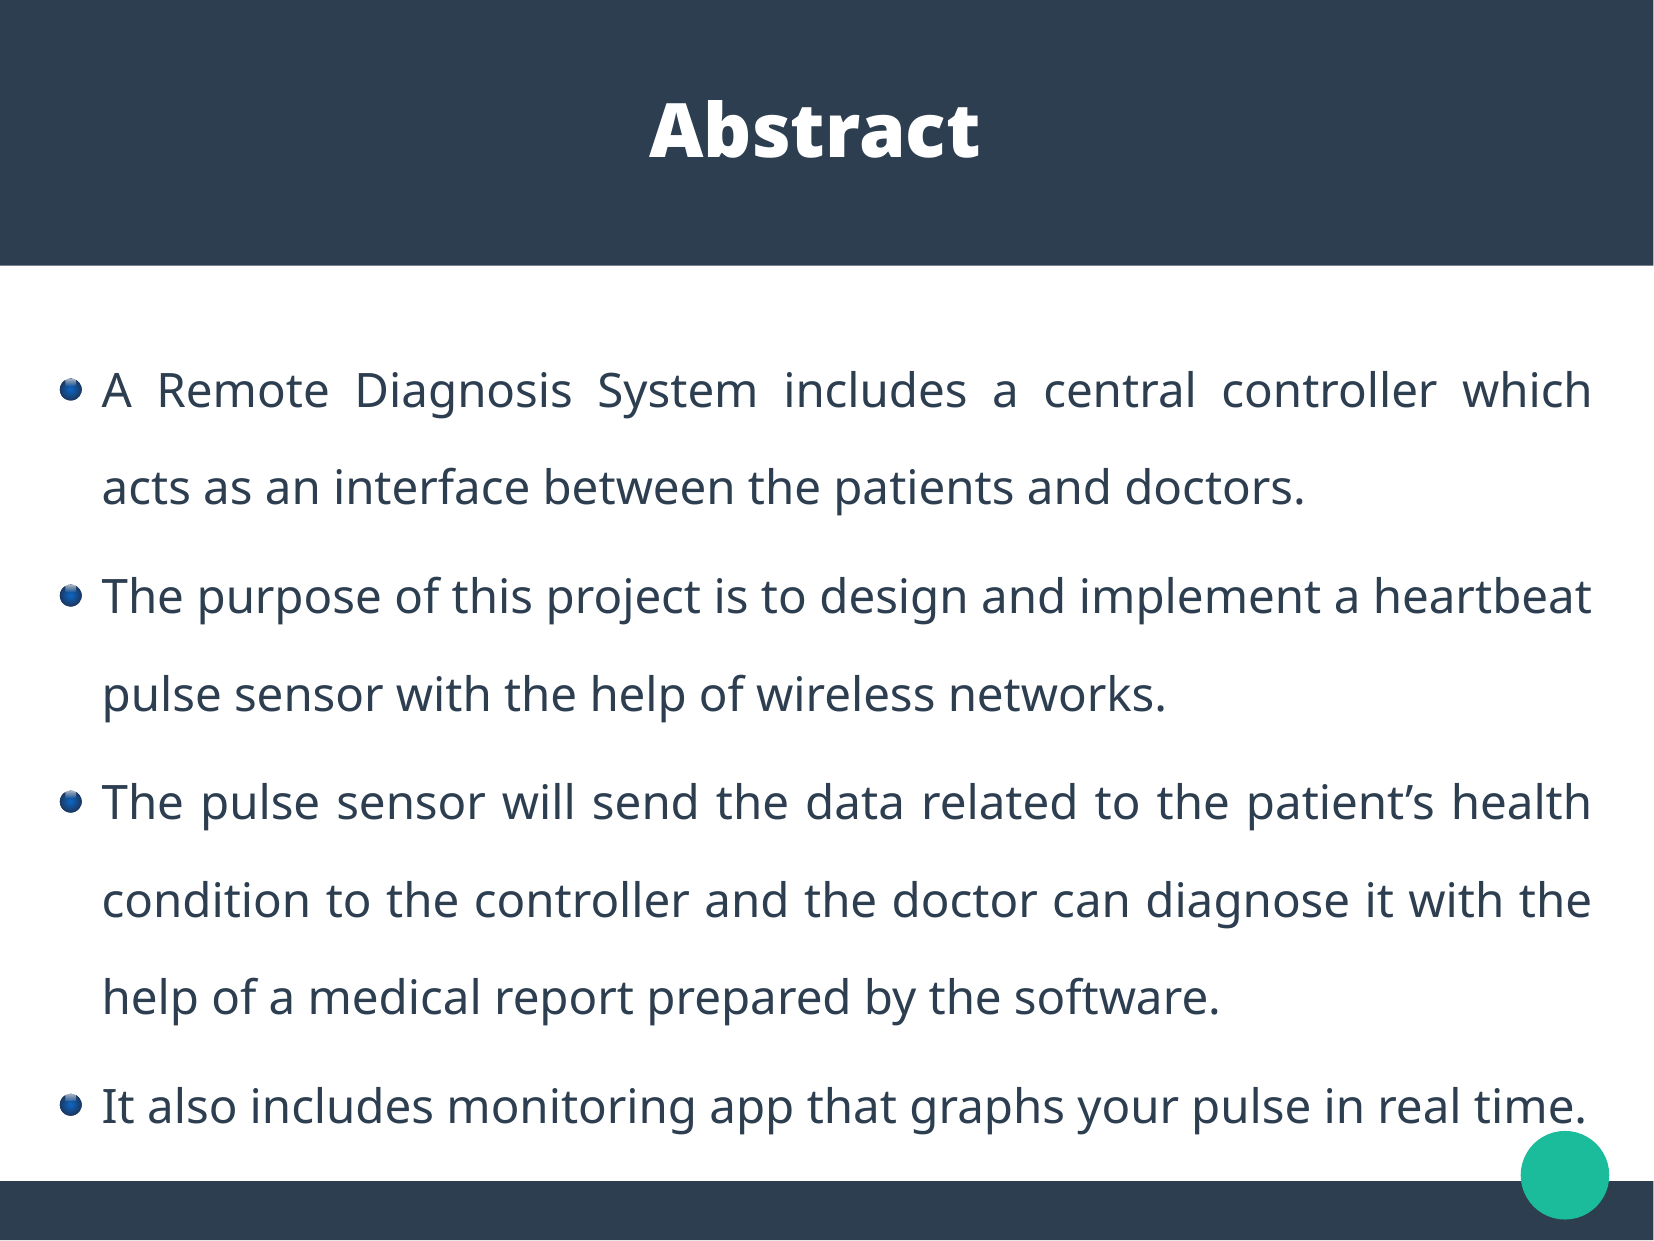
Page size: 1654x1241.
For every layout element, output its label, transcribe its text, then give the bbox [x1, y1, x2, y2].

title Abstract [59, 49, 1595, 207]
list A Remote Diagnosis System includes a central controller which acts as an interface between the patients and doctors. The purpose of this project is to design and implement a heartbeat pulse sensor with the help of wireless networks. The pulse sensor will send the data related to the patient’s health condition to the controller and the doctor can diagnose it with the help of a medical report prepared by the software. It also includes monitoring app that graphs your pulse in real time. [59, 324, 1595, 1152]
